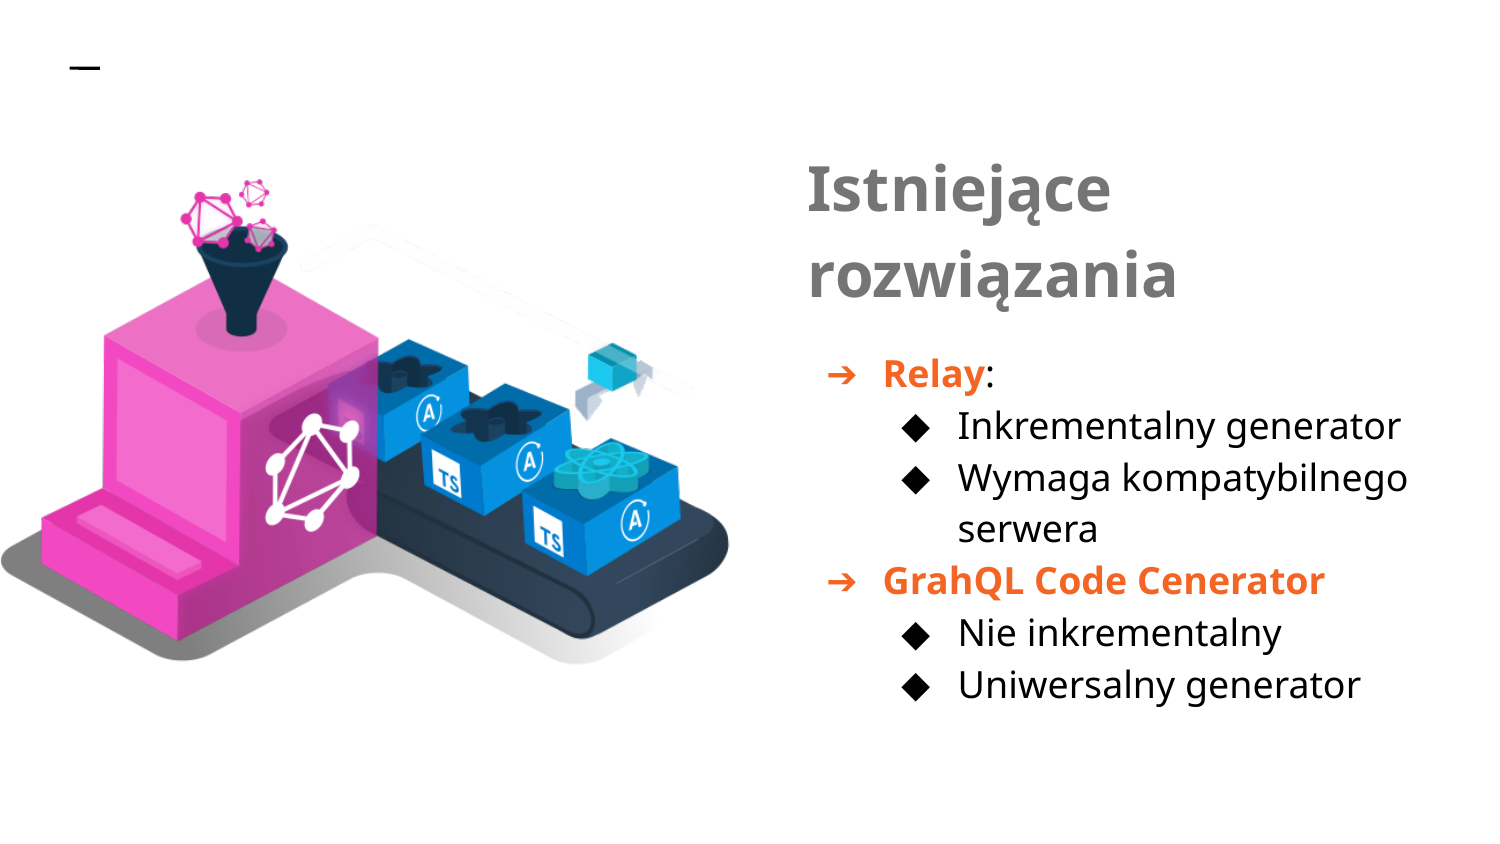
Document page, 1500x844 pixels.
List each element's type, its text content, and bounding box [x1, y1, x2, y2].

picture [0, 0, 750, 844]
list Istniejące rozwiązania Relay: Inkrementalny generator Wymaga kompatybilnego serwera GrahQL Code Cenerator Nie inkrementalny Uniwersalny generator [792, 160, 1455, 683]
